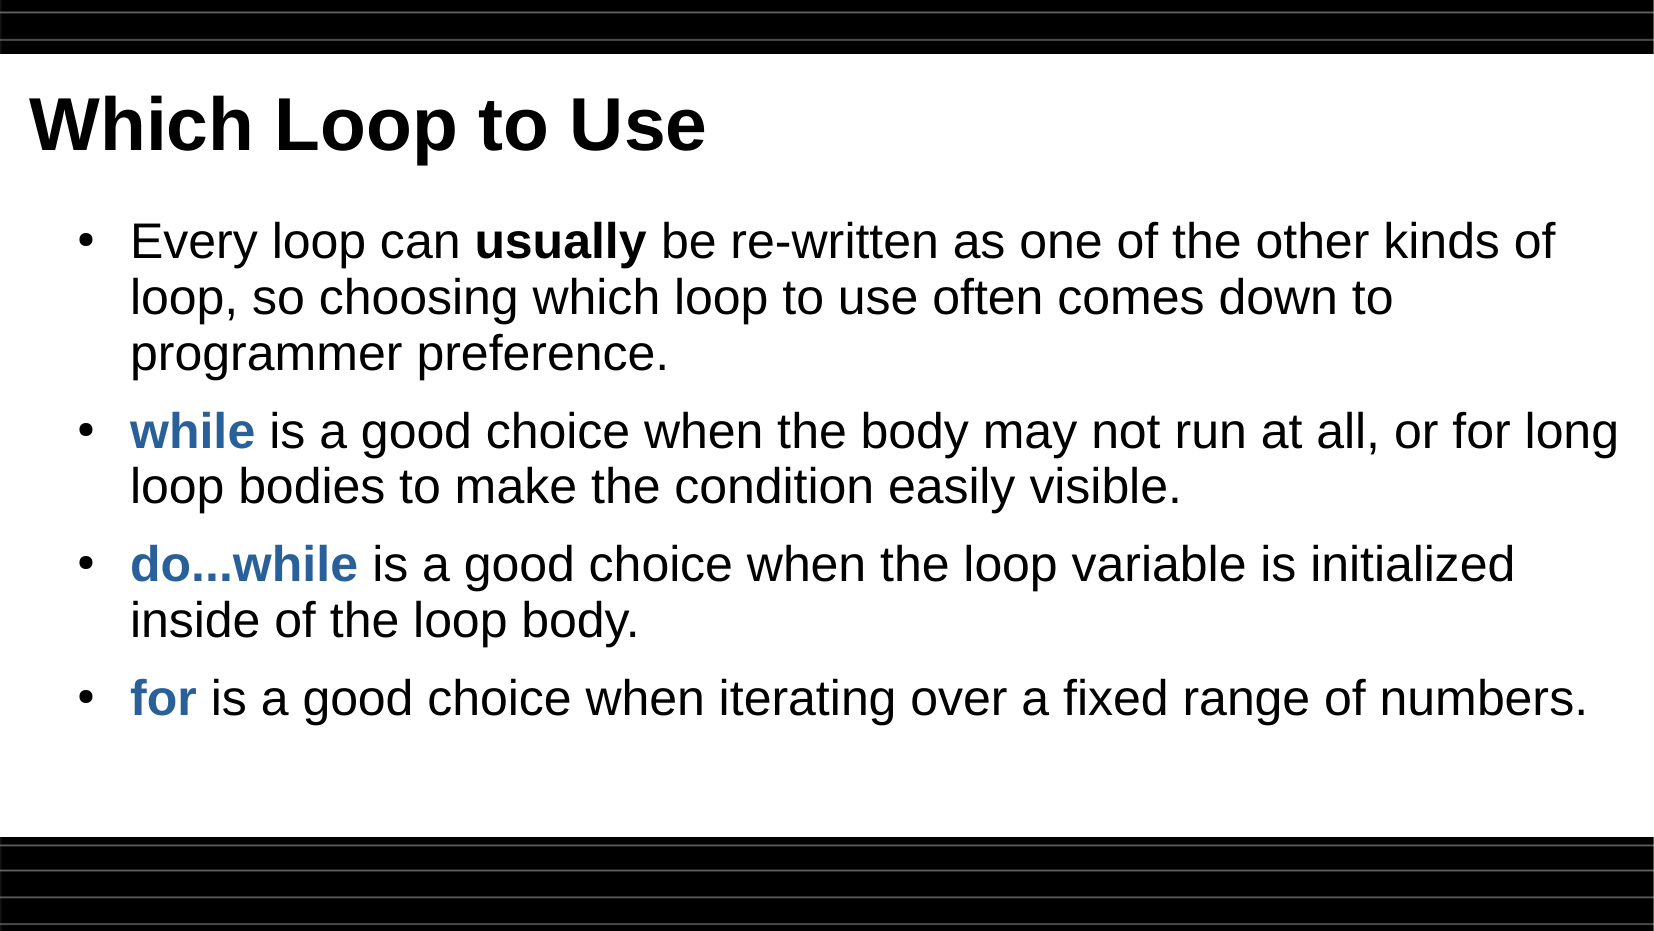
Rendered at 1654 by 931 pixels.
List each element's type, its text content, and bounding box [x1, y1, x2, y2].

text_box Which Loop to Use [15, 75, 1546, 174]
picture [0, 0, 1654, 54]
picture [0, 837, 1654, 931]
list Every loop can usually be re-written as one of the other kinds of loop, so choosing which loop to use often comes down to programmer preference. while is a good choice when the body may not run at all, or for long loop bodies to make the condition easily visible. do...while is a good choice when the loop variable is initialized inside of the loop body. for is a good choice when iterating over a fixed range of numbers. [59, 213, 1636, 826]
